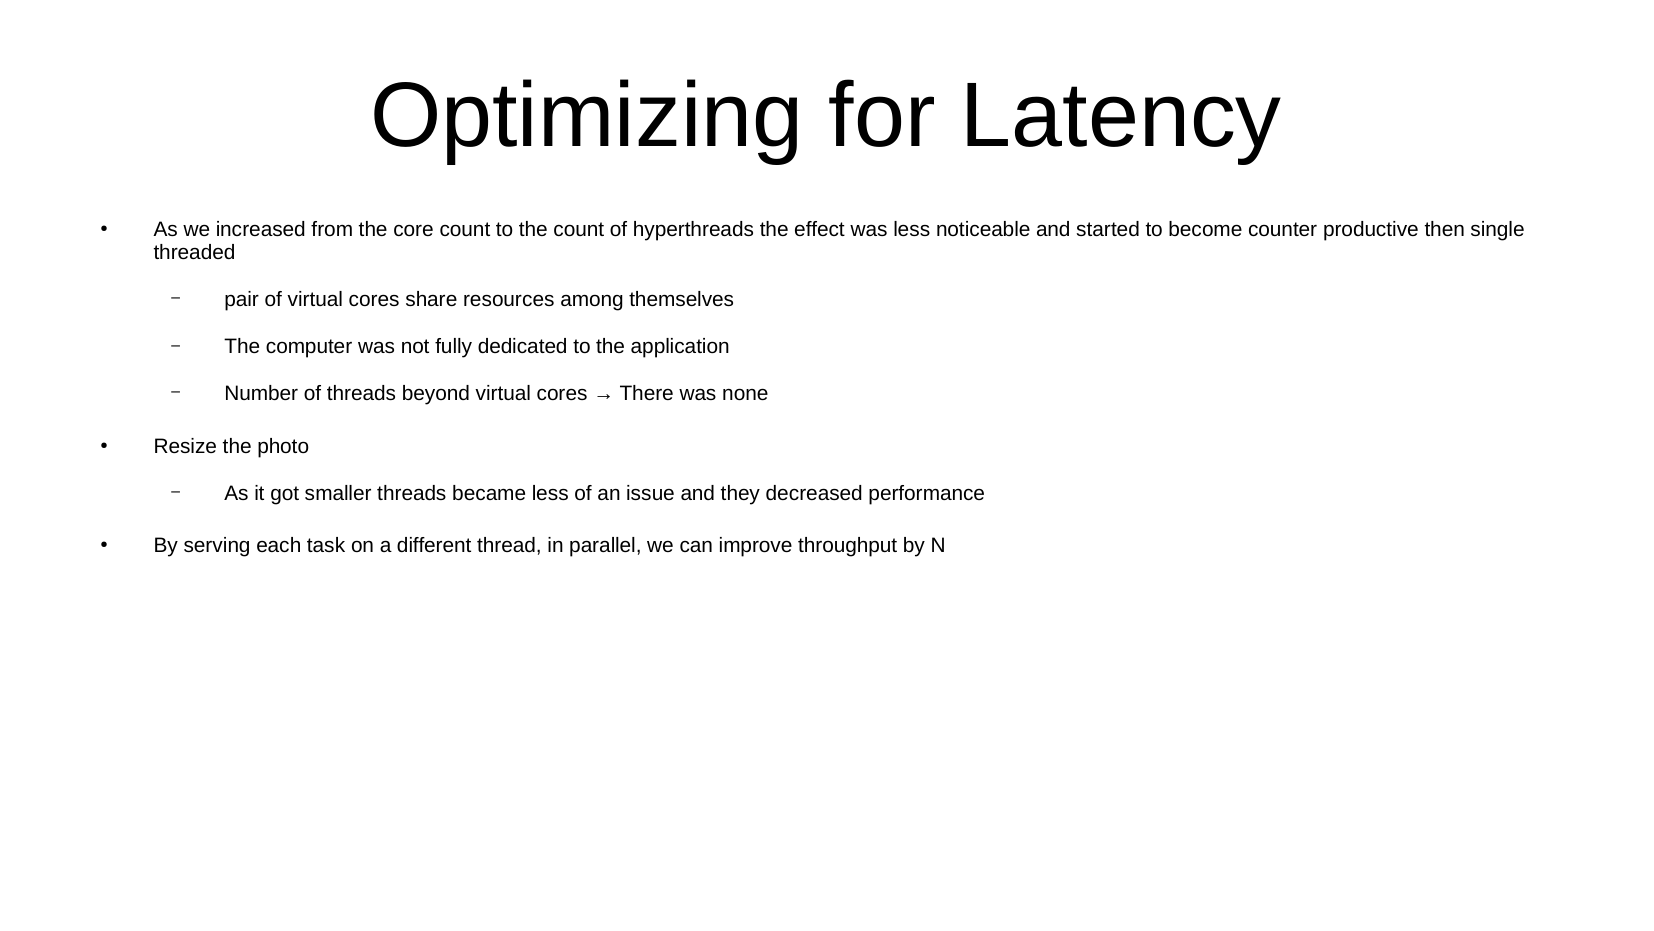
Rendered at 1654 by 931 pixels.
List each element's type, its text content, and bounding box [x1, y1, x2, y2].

title Optimizing for Latency [82, 37, 1571, 193]
list As we increased from the core count to the count of hyperthreads the effect was less noticeable and started to become counter productive then single threaded pair of virtual cores share resources among themselves The computer was not fully dedicated to the application Number of threads beyond virtual cores → There was none Resize the photo As it got smaller threads became less of an issue and they decreased performance By serving each task on a different thread, in parallel, we can improve throughput by N [82, 217, 1571, 758]
